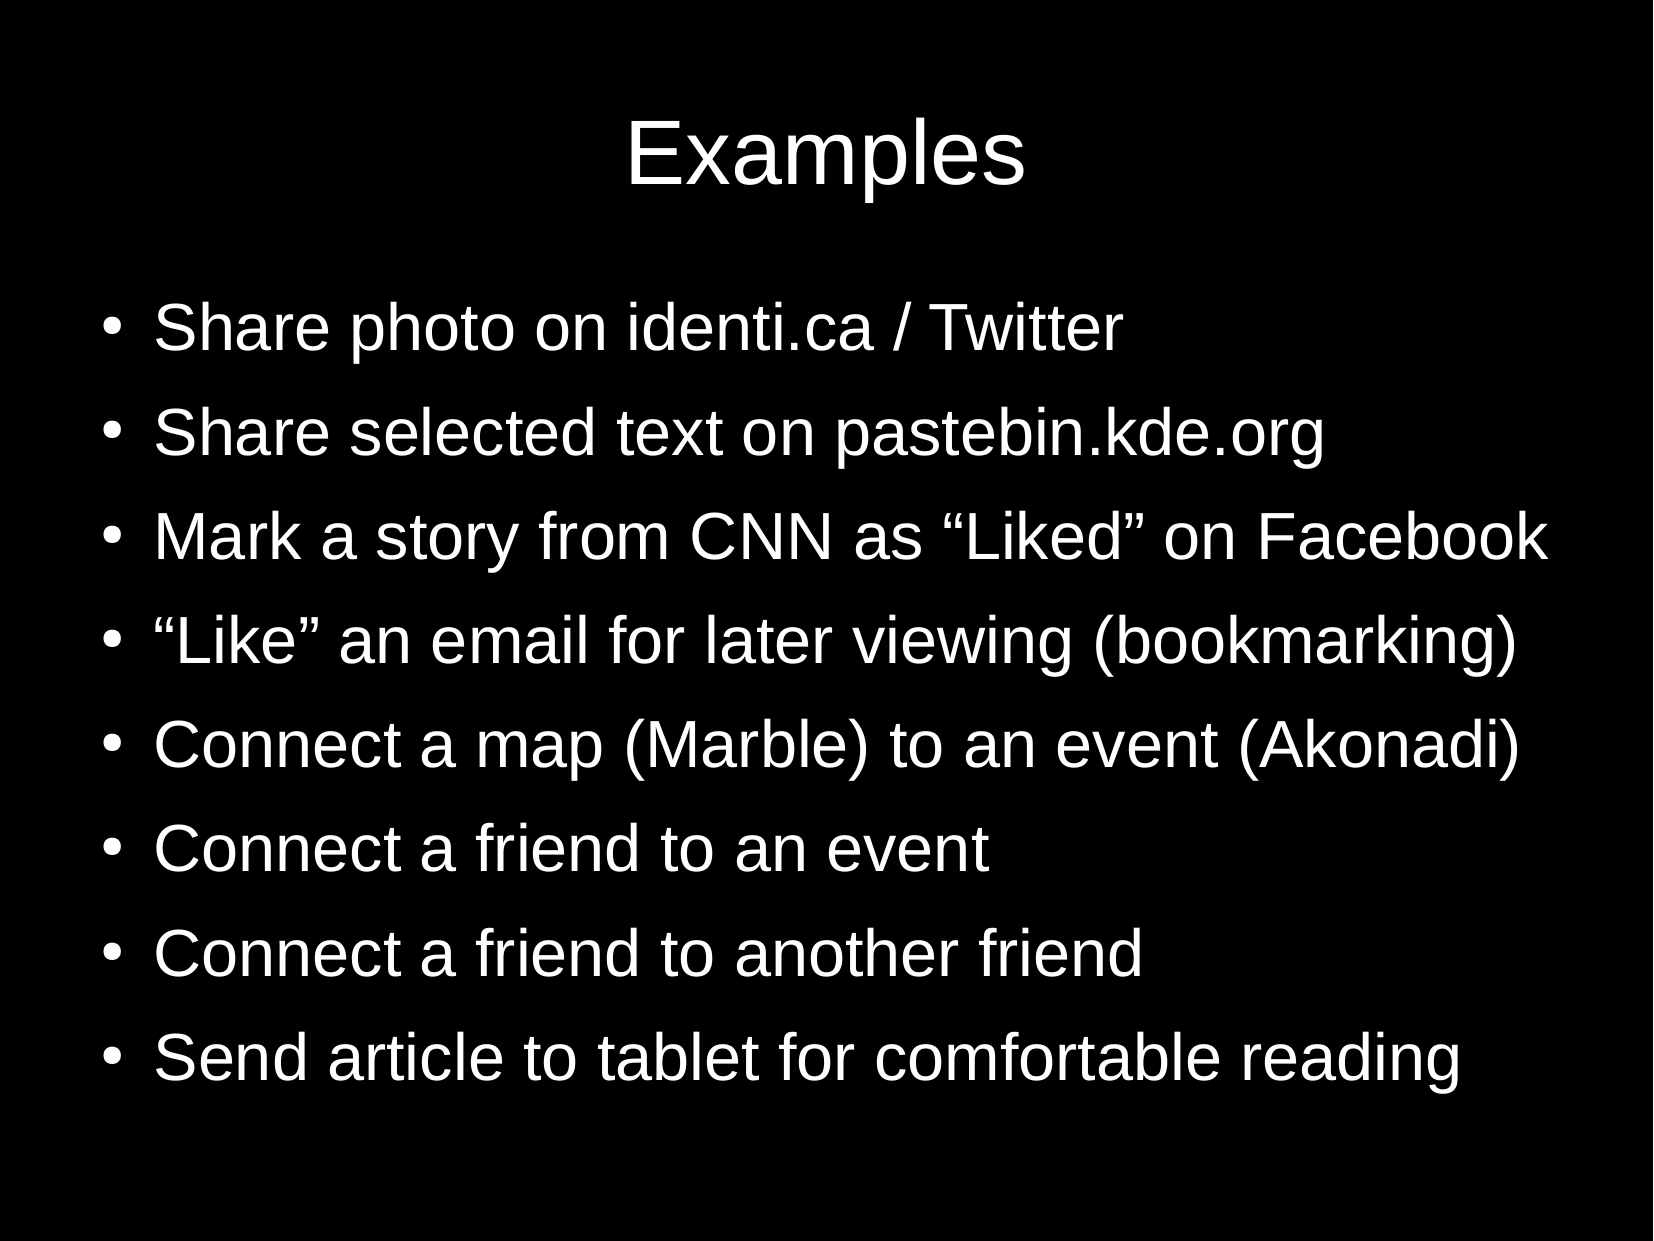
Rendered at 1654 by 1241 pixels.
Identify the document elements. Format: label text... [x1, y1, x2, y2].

list Share photo on identi.ca / Twitter Share selected text on pastebin.kde.org Mark a story from CNN as “Liked” on Facebook “Like” an email for later viewing (bookmarking) Connect a map (Marble) to an event (Akonadi) Connect a friend to an event Connect a friend to another friend Send article to tablet for comfortable reading [82, 290, 1571, 1109]
title Examples [82, 49, 1571, 257]
